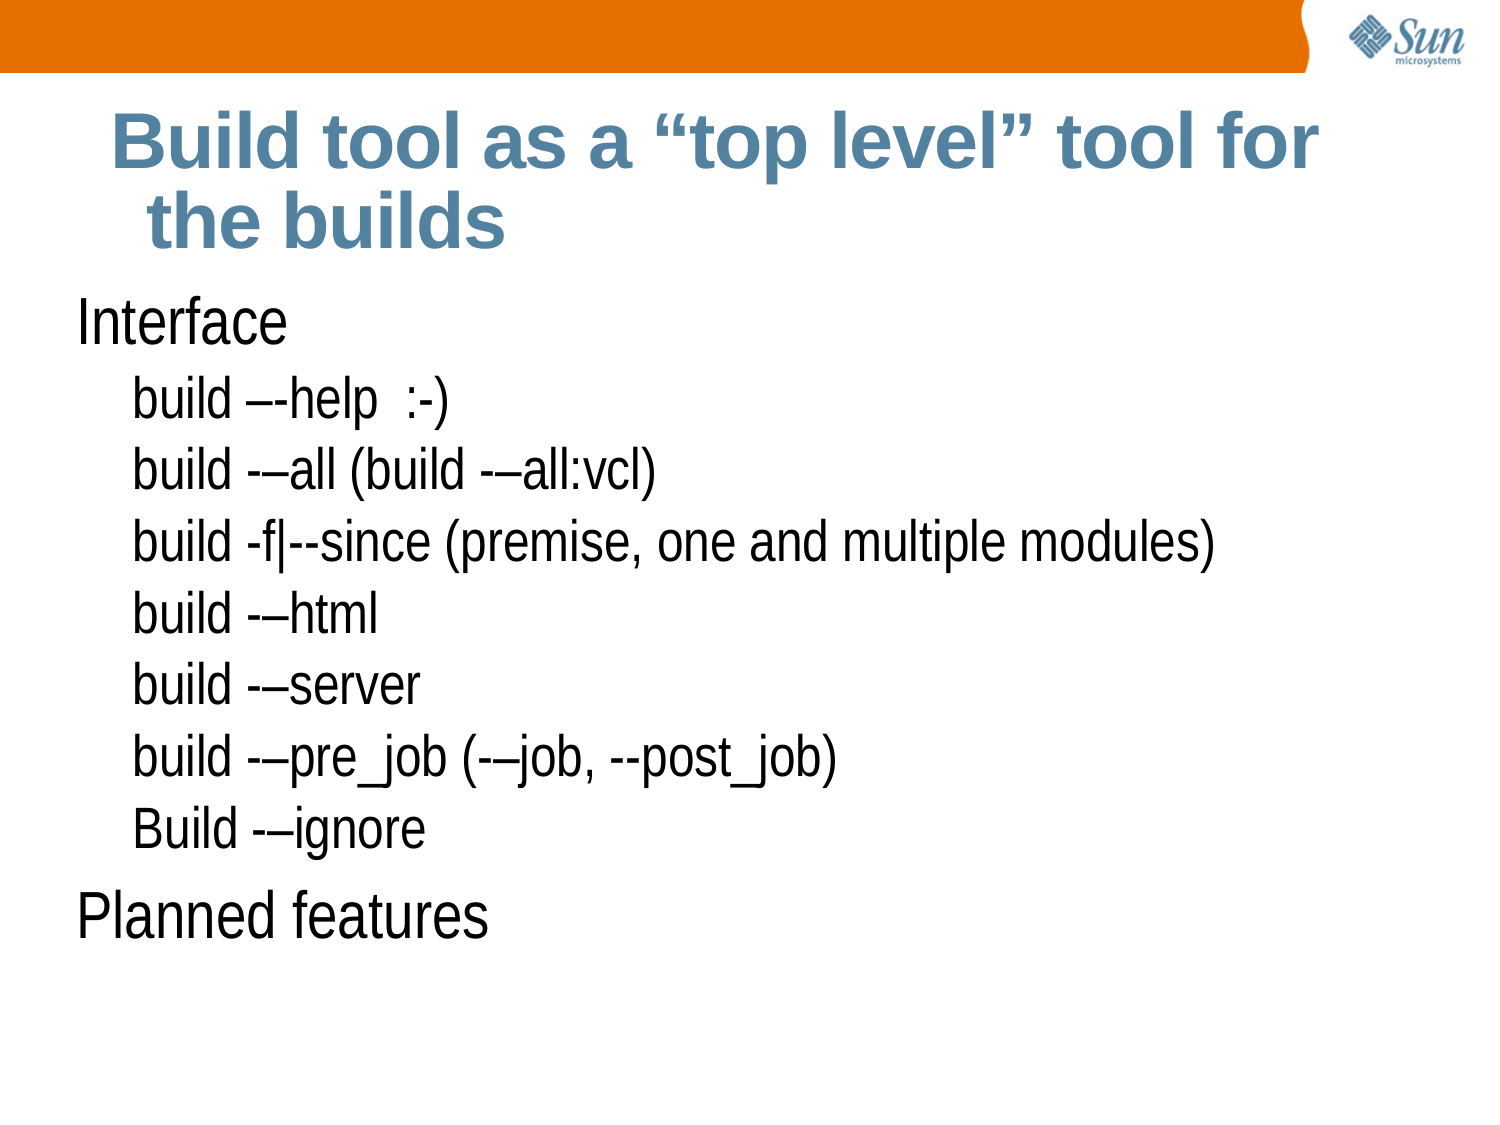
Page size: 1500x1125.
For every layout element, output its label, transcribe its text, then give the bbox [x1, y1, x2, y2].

title Build tool as a “top level” tool for the builds [75, 104, 1438, 274]
list Interface build –-help :-) build -–all (build -–all:vcl) build -f|--since (premise, one and multiple modules) build -–html build -–server build -–pre_job (-–job, --post_job) Build -–ignore Planned features [56, 292, 1394, 1100]
picture [0, 0, 1500, 73]
